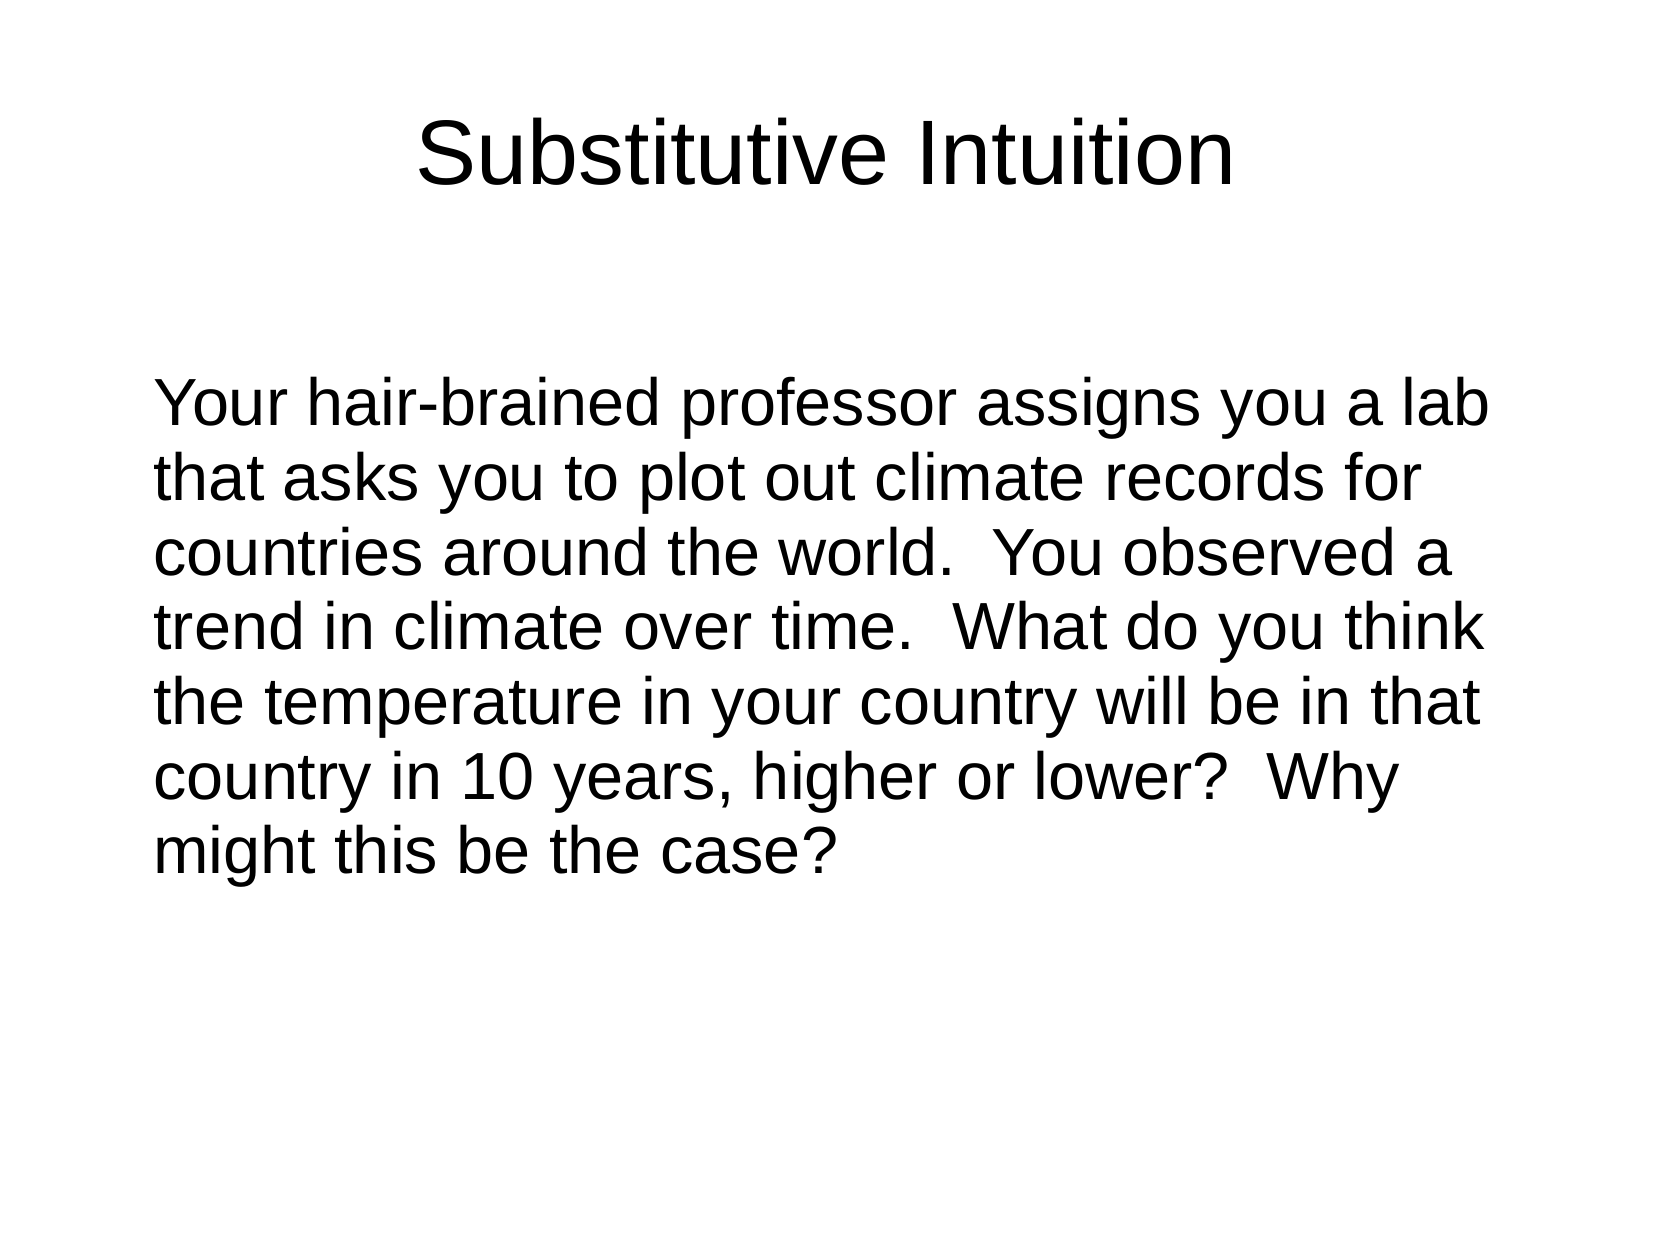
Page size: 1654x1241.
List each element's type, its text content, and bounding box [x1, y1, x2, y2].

title Substitutive Intuition [82, 49, 1571, 257]
list Your hair-brained professor assigns you a lab that asks you to plot out climate records for countries around the world. You observed a trend in climate over time. What do you think the temperature in your country will be in that country in 10 years, higher or lower? Why might this be the case? [82, 290, 1571, 1010]
